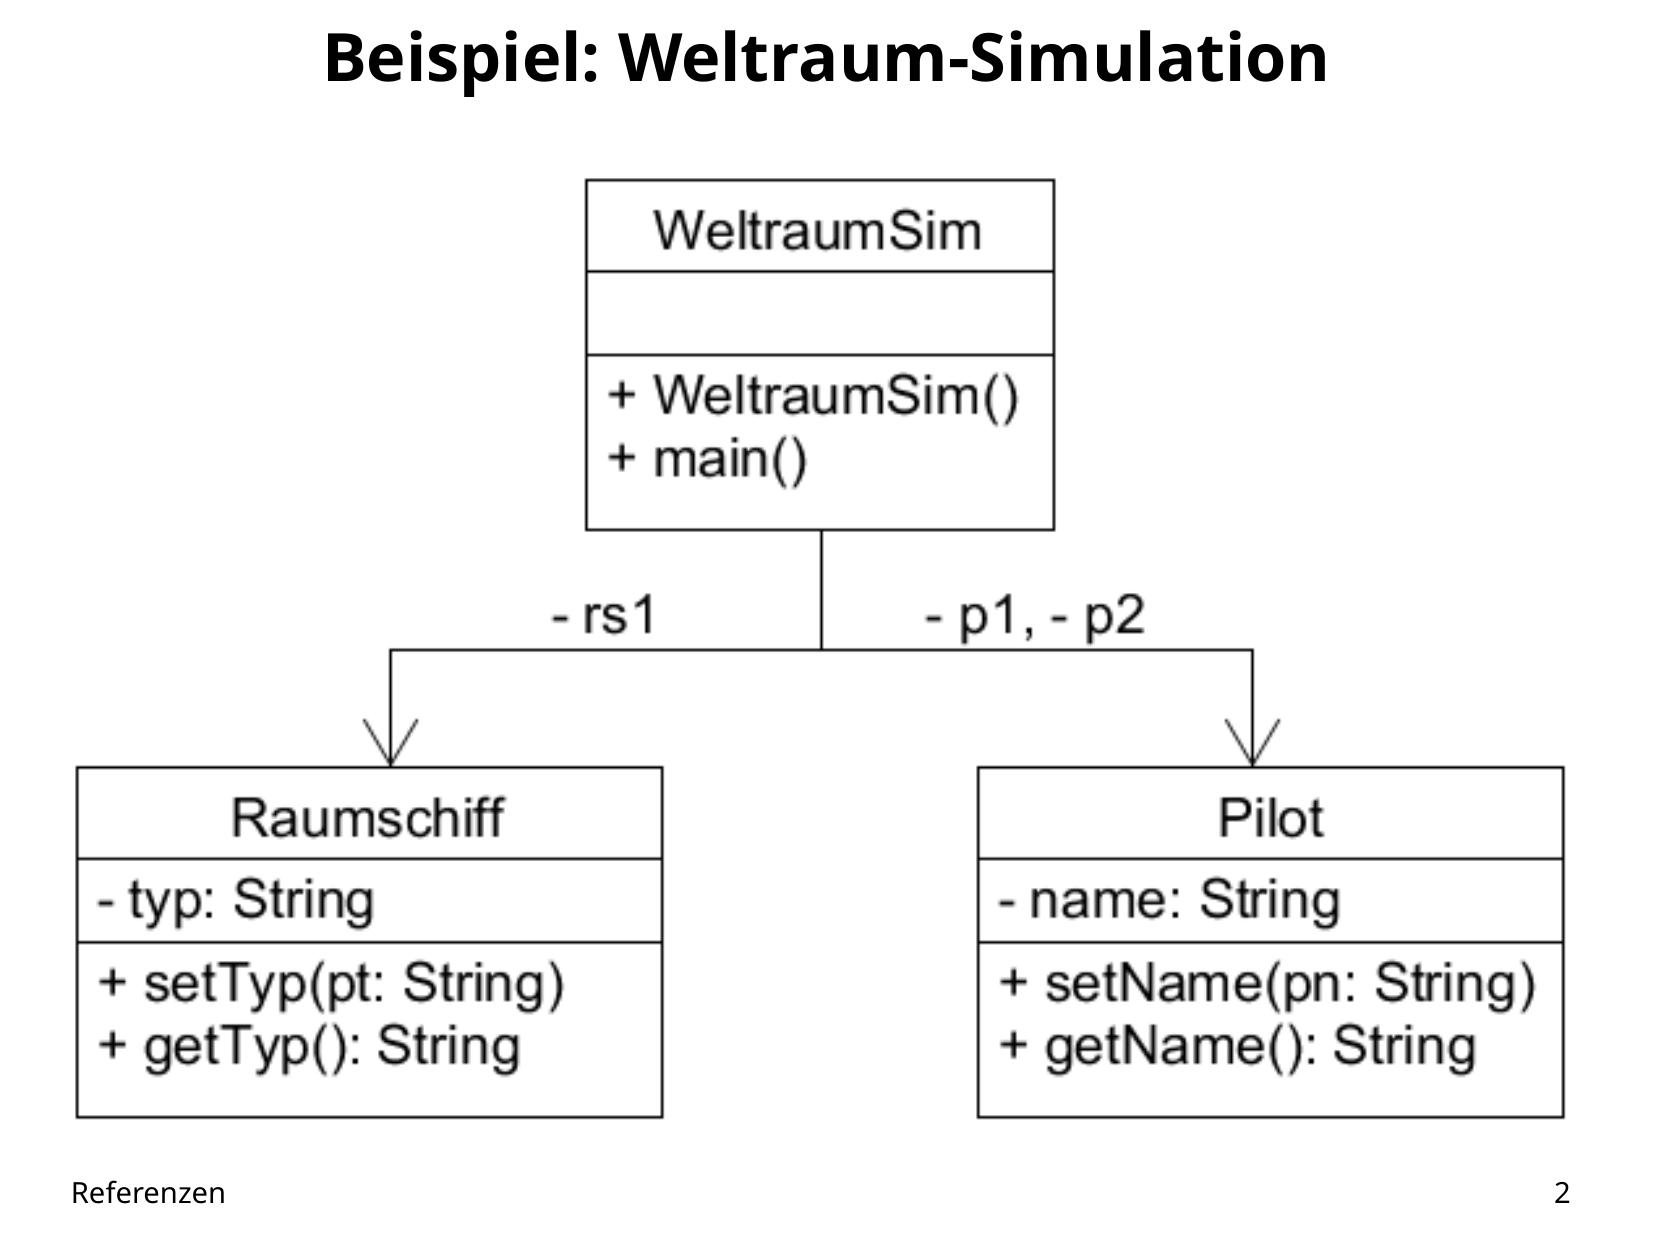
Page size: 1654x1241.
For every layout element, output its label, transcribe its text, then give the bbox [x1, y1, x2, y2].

title Beispiel: Weltraum-Simulation [0, 5, 1654, 107]
picture [74, 177, 1568, 1123]
